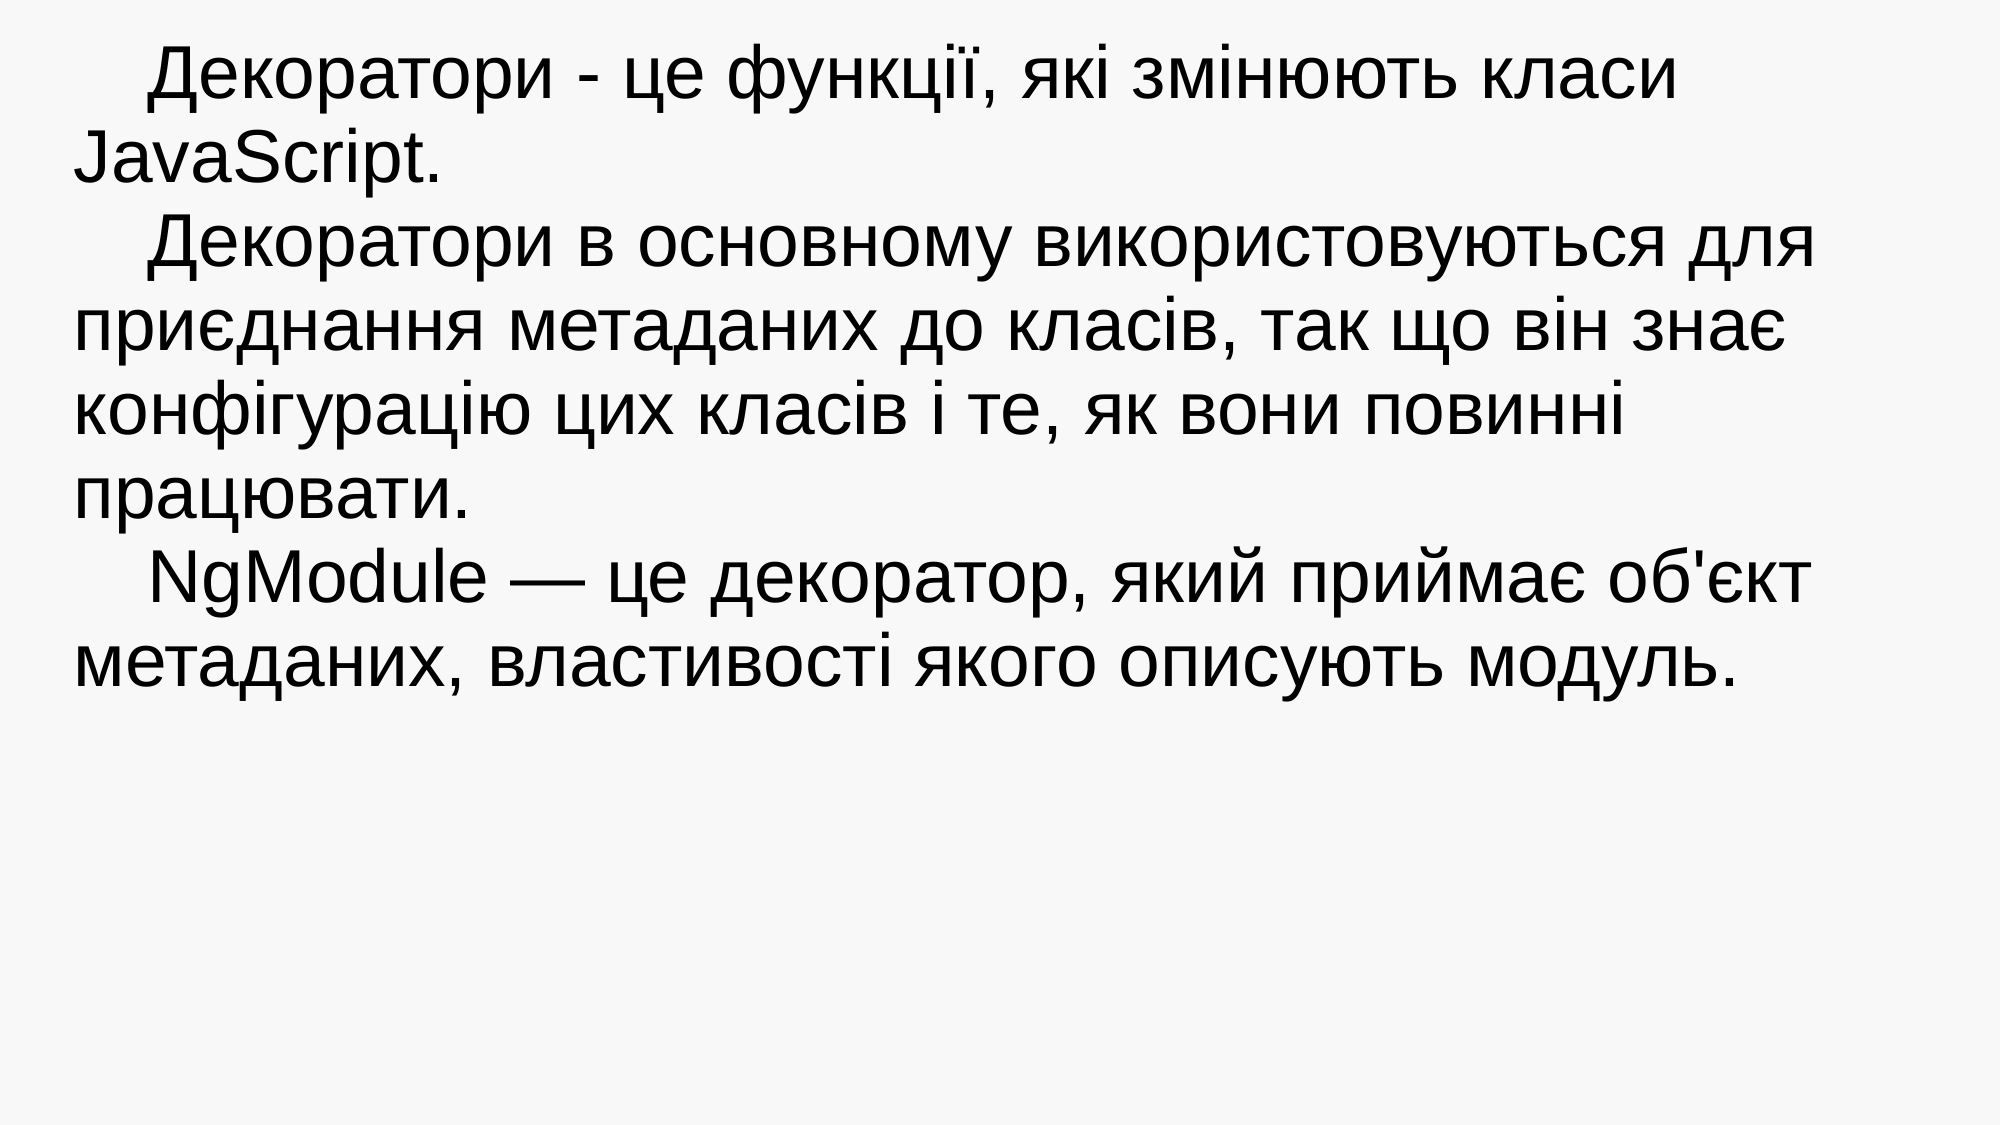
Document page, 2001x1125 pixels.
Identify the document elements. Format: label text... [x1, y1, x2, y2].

text_box Декоратори - це функції, які змінюють класи JavaScript. Декоратори в основному використовуються для приєднання метаданих до класів, так що він знає конфігурацію цих класів і те, як вони повинні працювати. NgModule — це декоратор, який приймає об'єкт метаданих, властивості якого описують модуль. [59, 23, 1890, 711]
